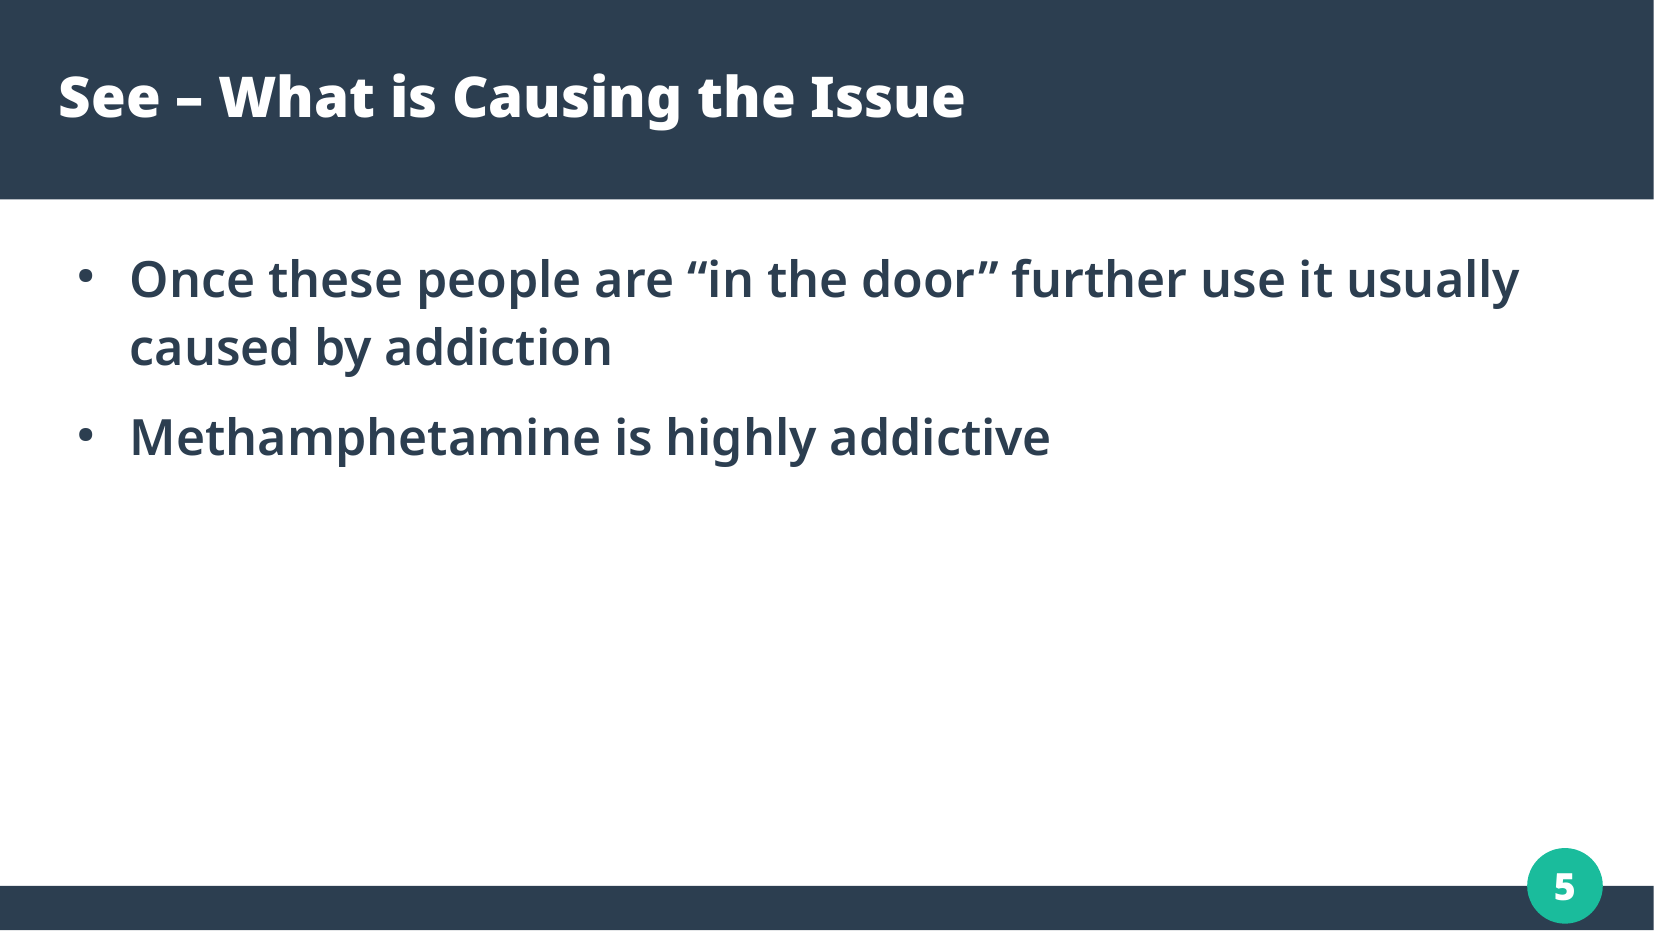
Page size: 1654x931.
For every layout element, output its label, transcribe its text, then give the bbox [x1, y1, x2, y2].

title See – What is Causing the Issue [59, 37, 1595, 155]
list Once these people are “in the door” further use it usually caused by addiction Methamphetamine is highly addictive [59, 243, 1595, 864]
